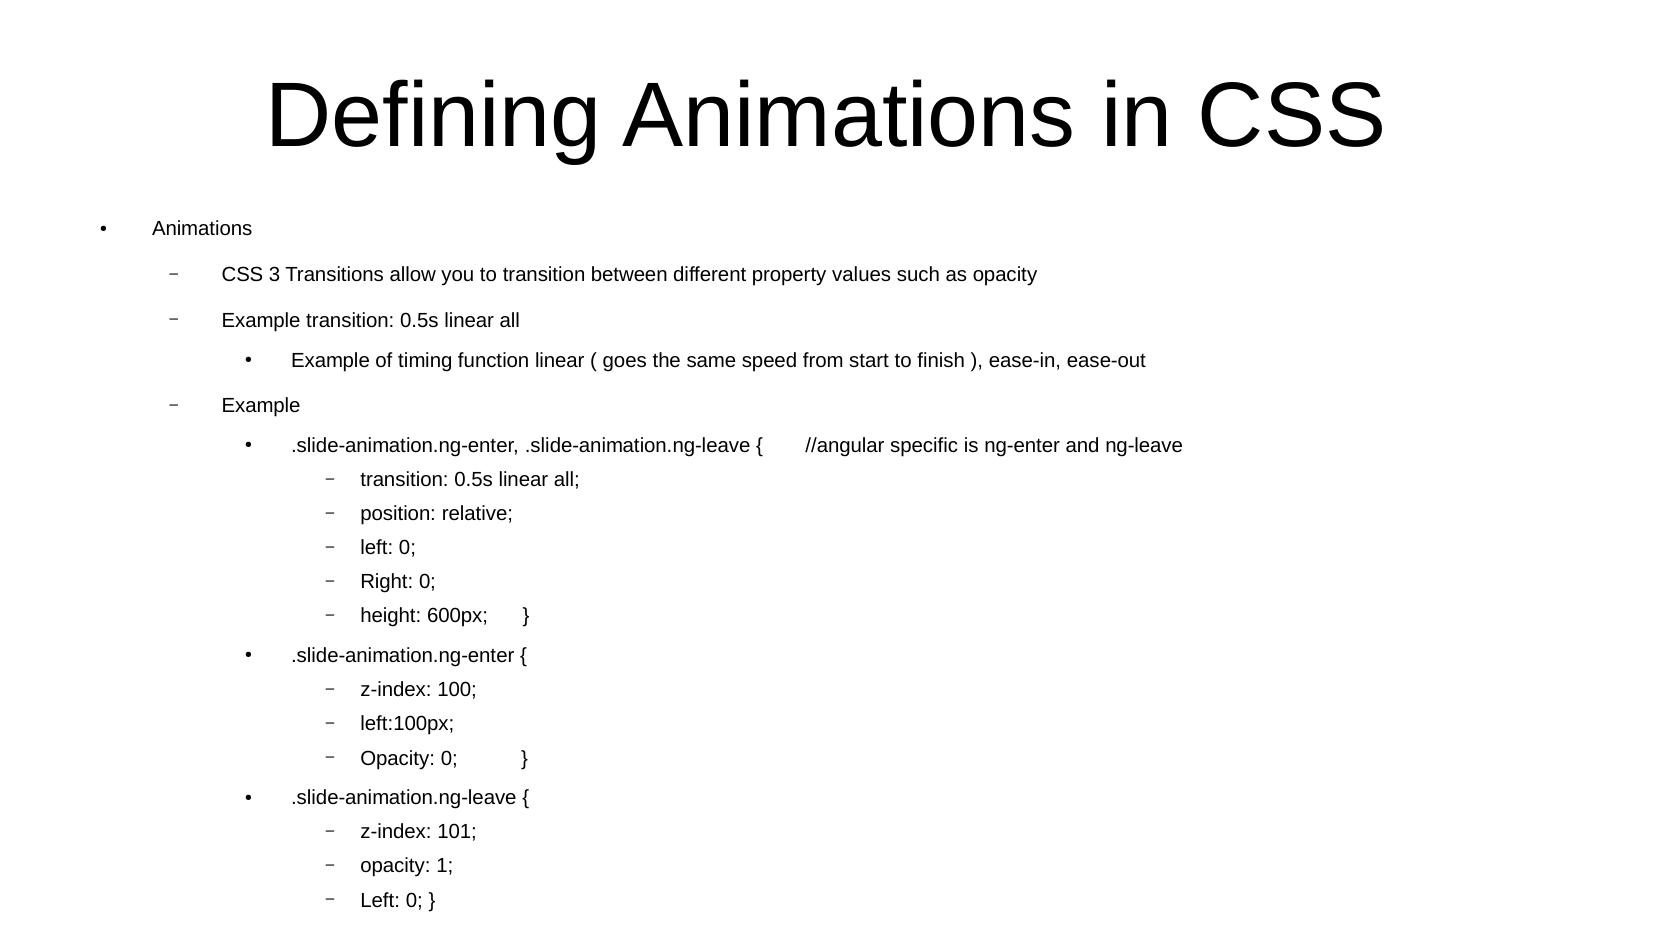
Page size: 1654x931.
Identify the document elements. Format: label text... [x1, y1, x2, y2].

title Defining Animations in CSS [82, 37, 1571, 193]
list Animations CSS 3 Transitions allow you to transition between different property values such as opacity Example transition: 0.5s linear all Example of timing function linear ( goes the same speed from start to finish ), ease-in, ease-out Example .slide-animation.ng-enter, .slide-animation.ng-leave { //angular specific is ng-enter and ng-leave transition: 0.5s linear all; position: relative; left: 0; Right: 0; height: 600px; } .slide-animation.ng-enter { z-index: 100; left:100px; Opacity: 0; } .slide-animation.ng-leave { z-index: 101; opacity: 1; Left: 0; } [82, 217, 1571, 916]
